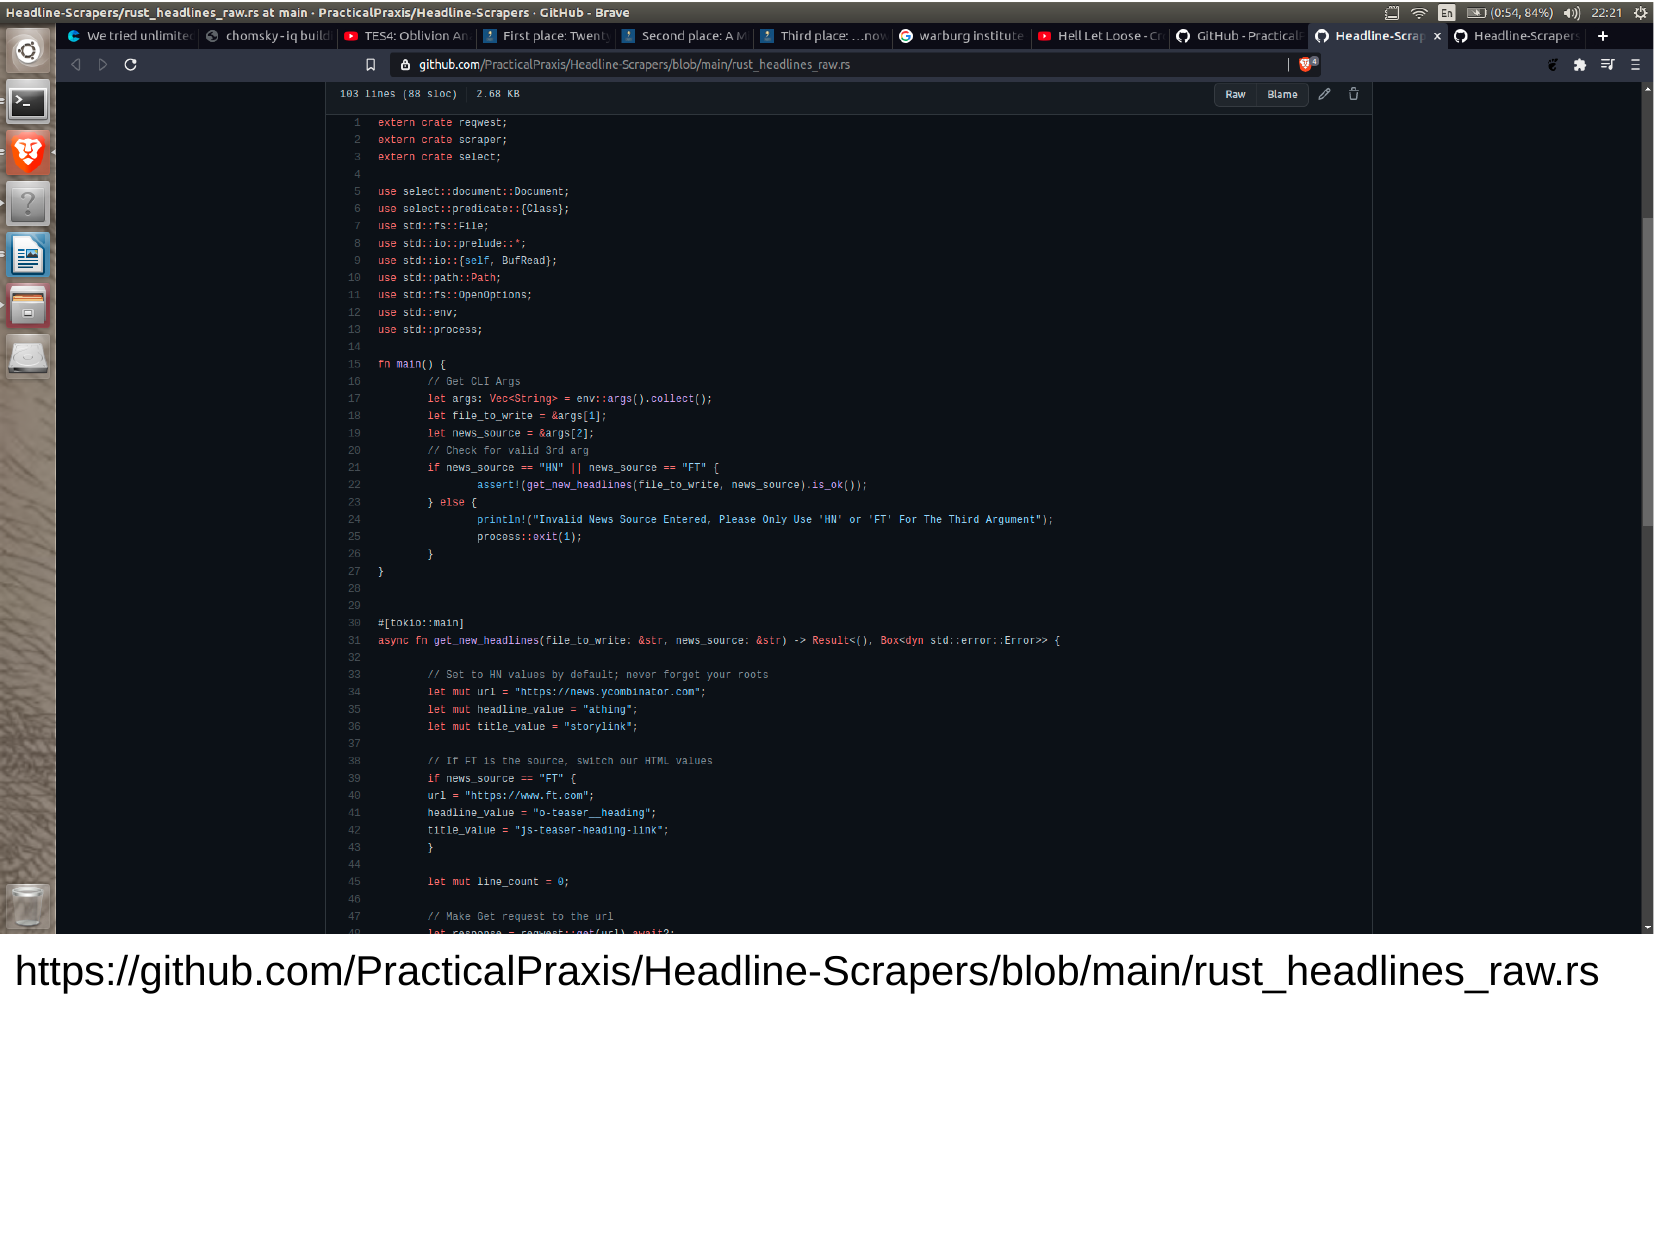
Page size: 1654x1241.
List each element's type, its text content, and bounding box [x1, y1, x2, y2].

picture [0, 2, 1654, 934]
text_box https://github.com/PracticalPraxis/Headline-Scrapers/blob/main/rust_headlines_raw.rs [0, 940, 1642, 1049]
